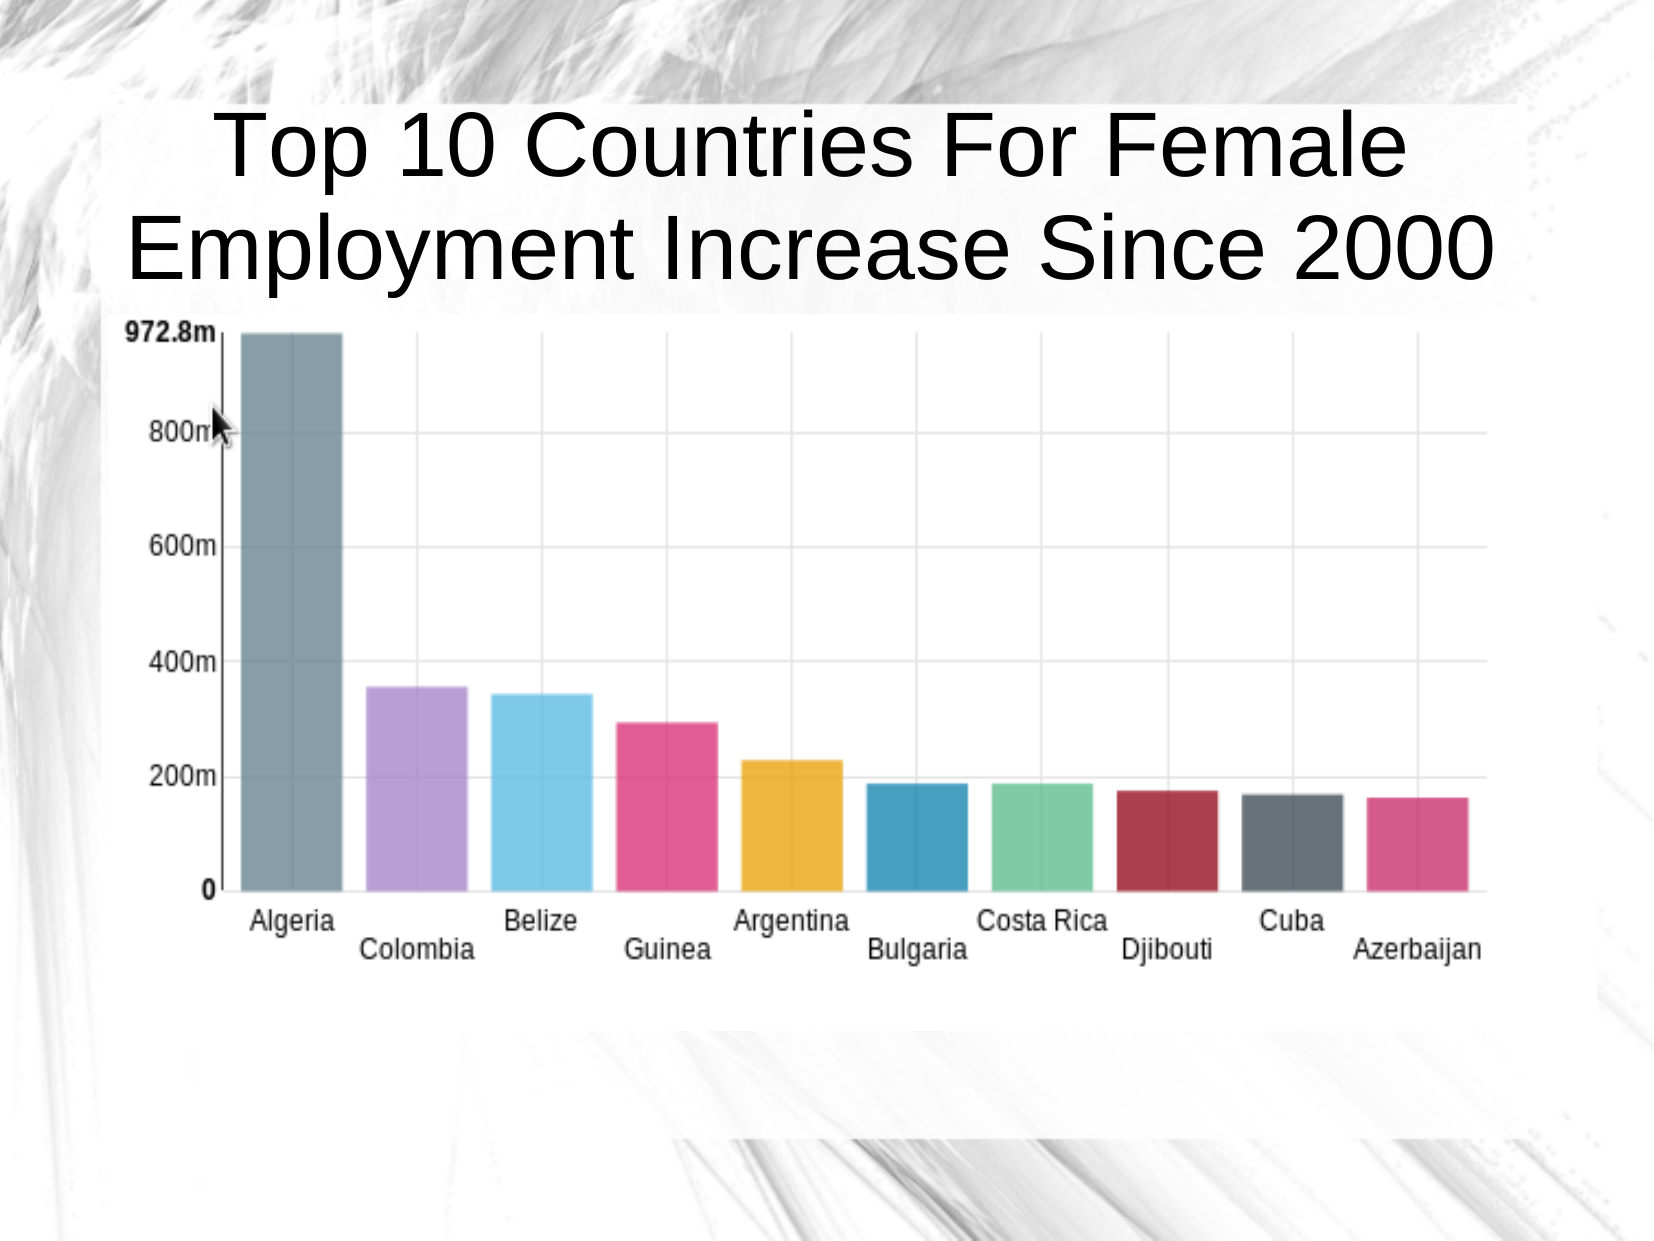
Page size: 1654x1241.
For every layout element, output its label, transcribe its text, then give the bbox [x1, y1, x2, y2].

title Top 10 Countries For Female Employment Increase Since 2000 [118, 93, 1506, 299]
picture [0, 0, 1654, 1241]
